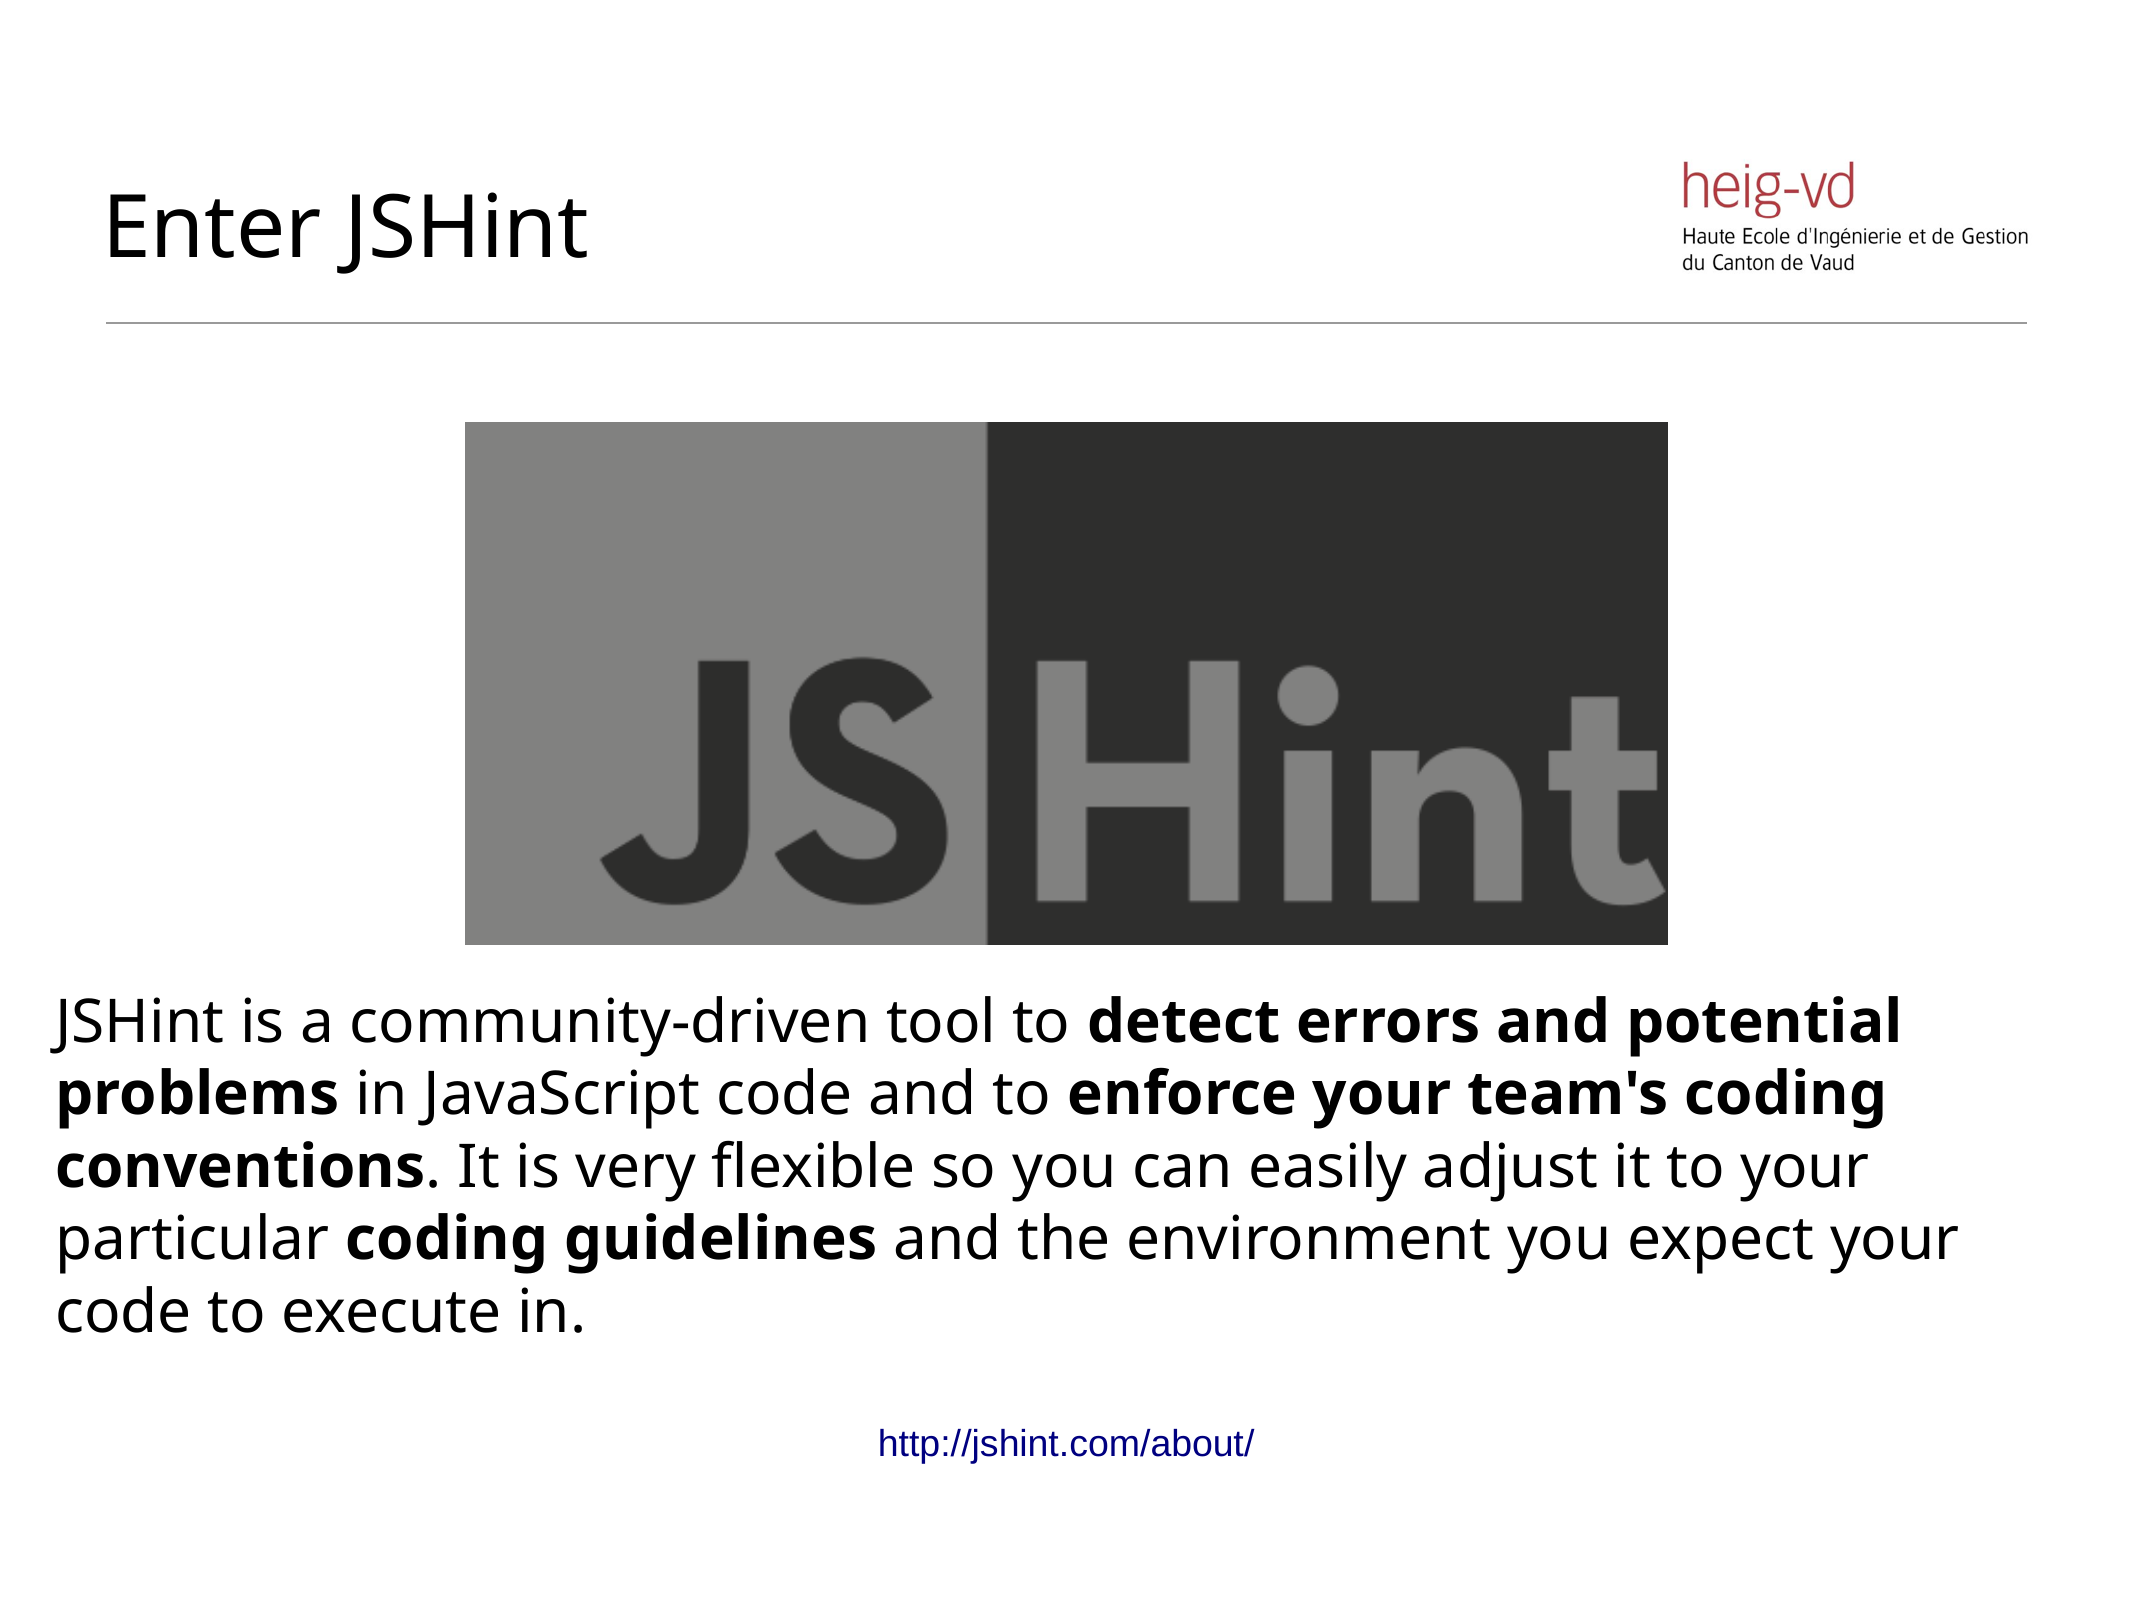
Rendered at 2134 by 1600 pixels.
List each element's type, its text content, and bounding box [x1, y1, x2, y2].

picture [465, 422, 1668, 946]
text_box JSHint is a community-driven tool to detect errors and potential problems in JavaScript code and to enforce your team's coding conventions. It is very flexible so you can easily adjust it to your particular coding guidelines and the environment you expect your code to execute in. [47, 973, 2086, 1353]
title Enter JSHint [93, 54, 2040, 284]
text_box http://jshint.com/about/ [869, 1410, 1264, 1473]
